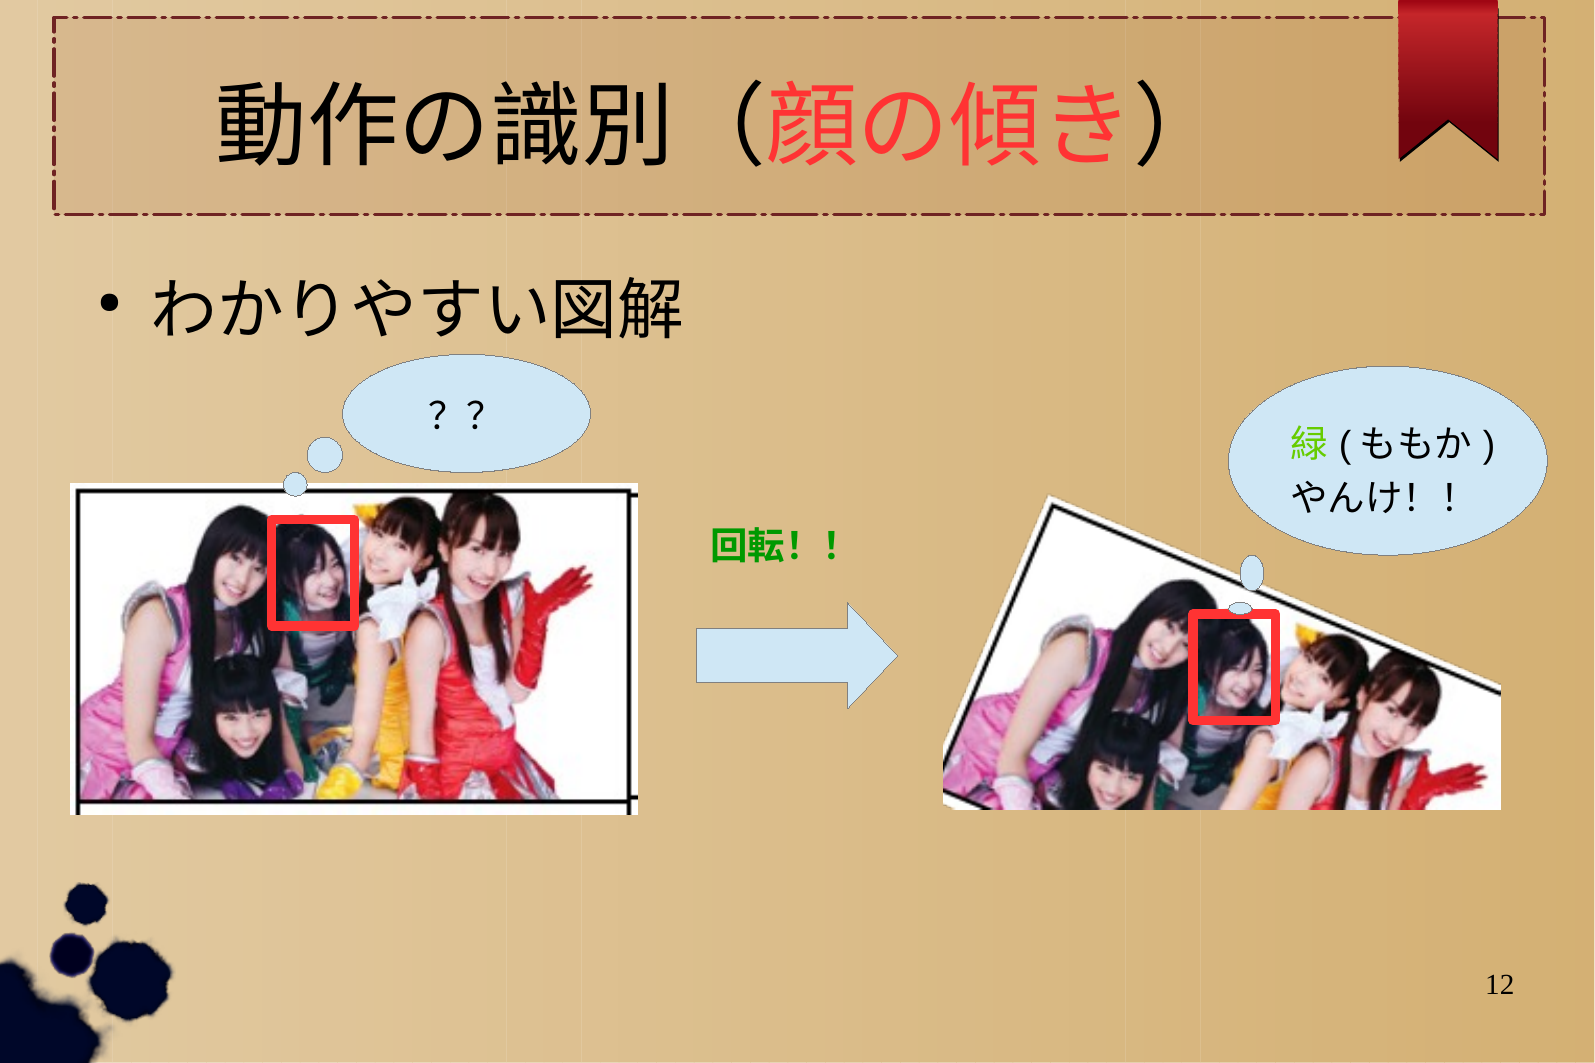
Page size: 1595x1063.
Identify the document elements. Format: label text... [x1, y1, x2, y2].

text_box [1240, 555, 1264, 591]
list わかりやすい図解 [79, 256, 1515, 873]
text_box [307, 437, 343, 473]
picture [70, 483, 638, 815]
text_box ？？ [342, 354, 591, 473]
text_box [696, 602, 898, 709]
picture [943, 484, 1501, 810]
title 動作の識別（顔の傾き） [79, 40, 1361, 196]
text_box [1228, 602, 1253, 615]
text_box [1228, 366, 1548, 556]
text_box 回転！！ [696, 496, 875, 591]
text_box [283, 472, 308, 497]
text_box 緑(ももか) やんけ！！ [1275, 406, 1509, 520]
